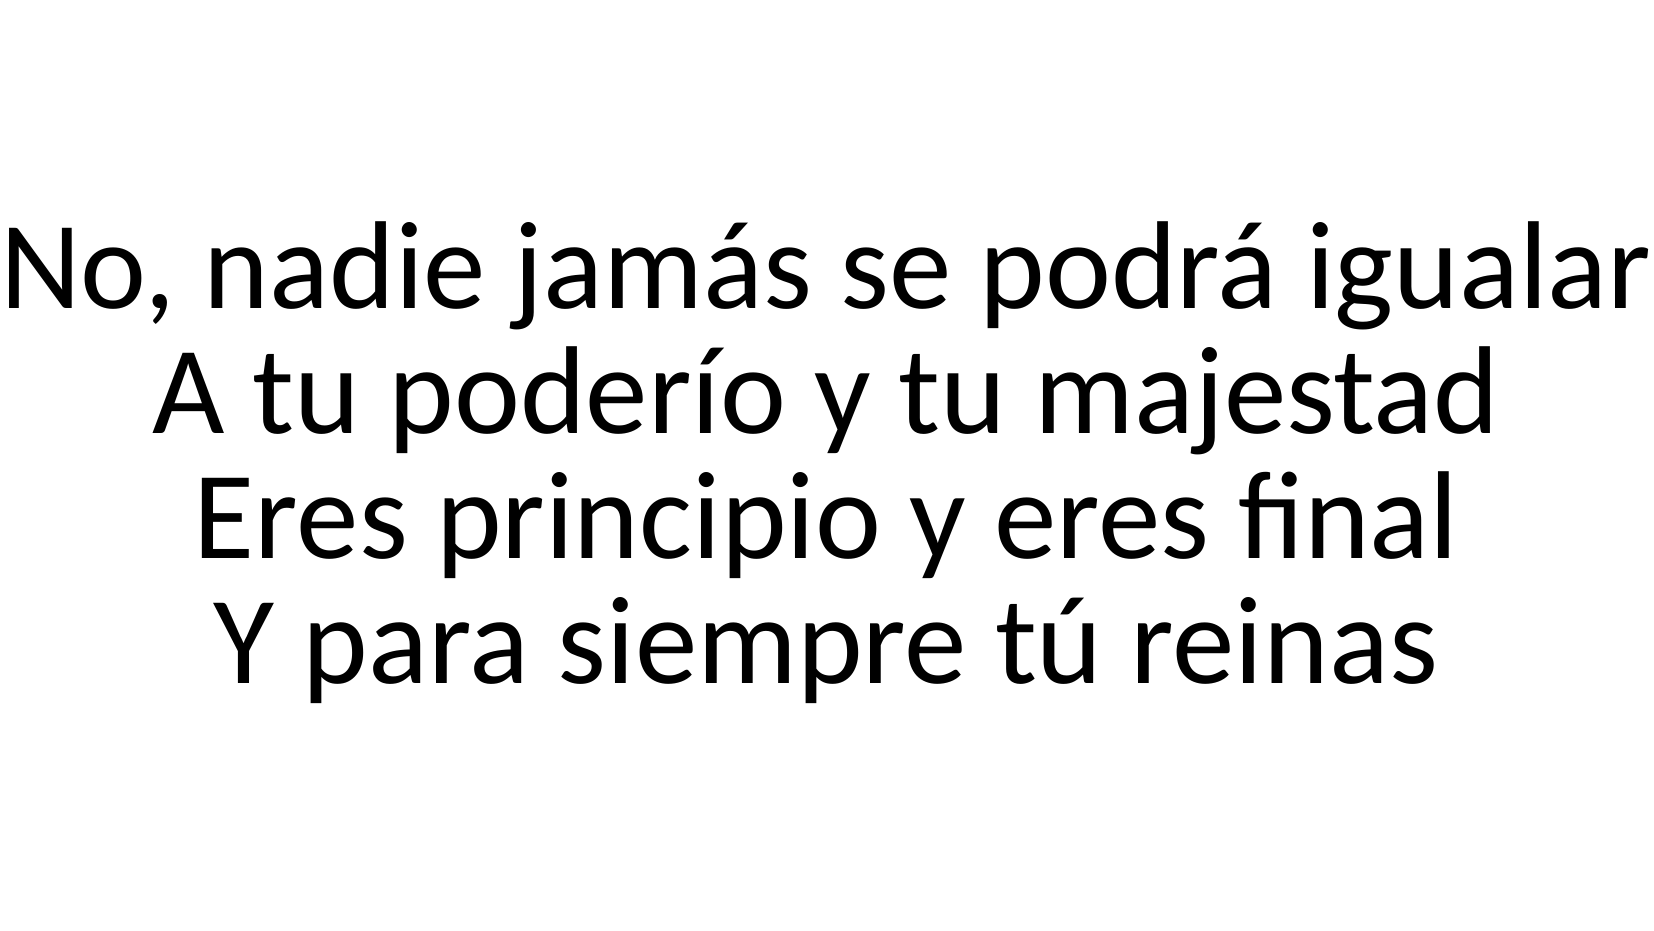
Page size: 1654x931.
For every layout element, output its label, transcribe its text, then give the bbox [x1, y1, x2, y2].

title No, nadie jamás se podrá igualar A tu poderío y tu majestad Eres principio y eres final Y para siempre tú reinas [0, 0, 1654, 931]
